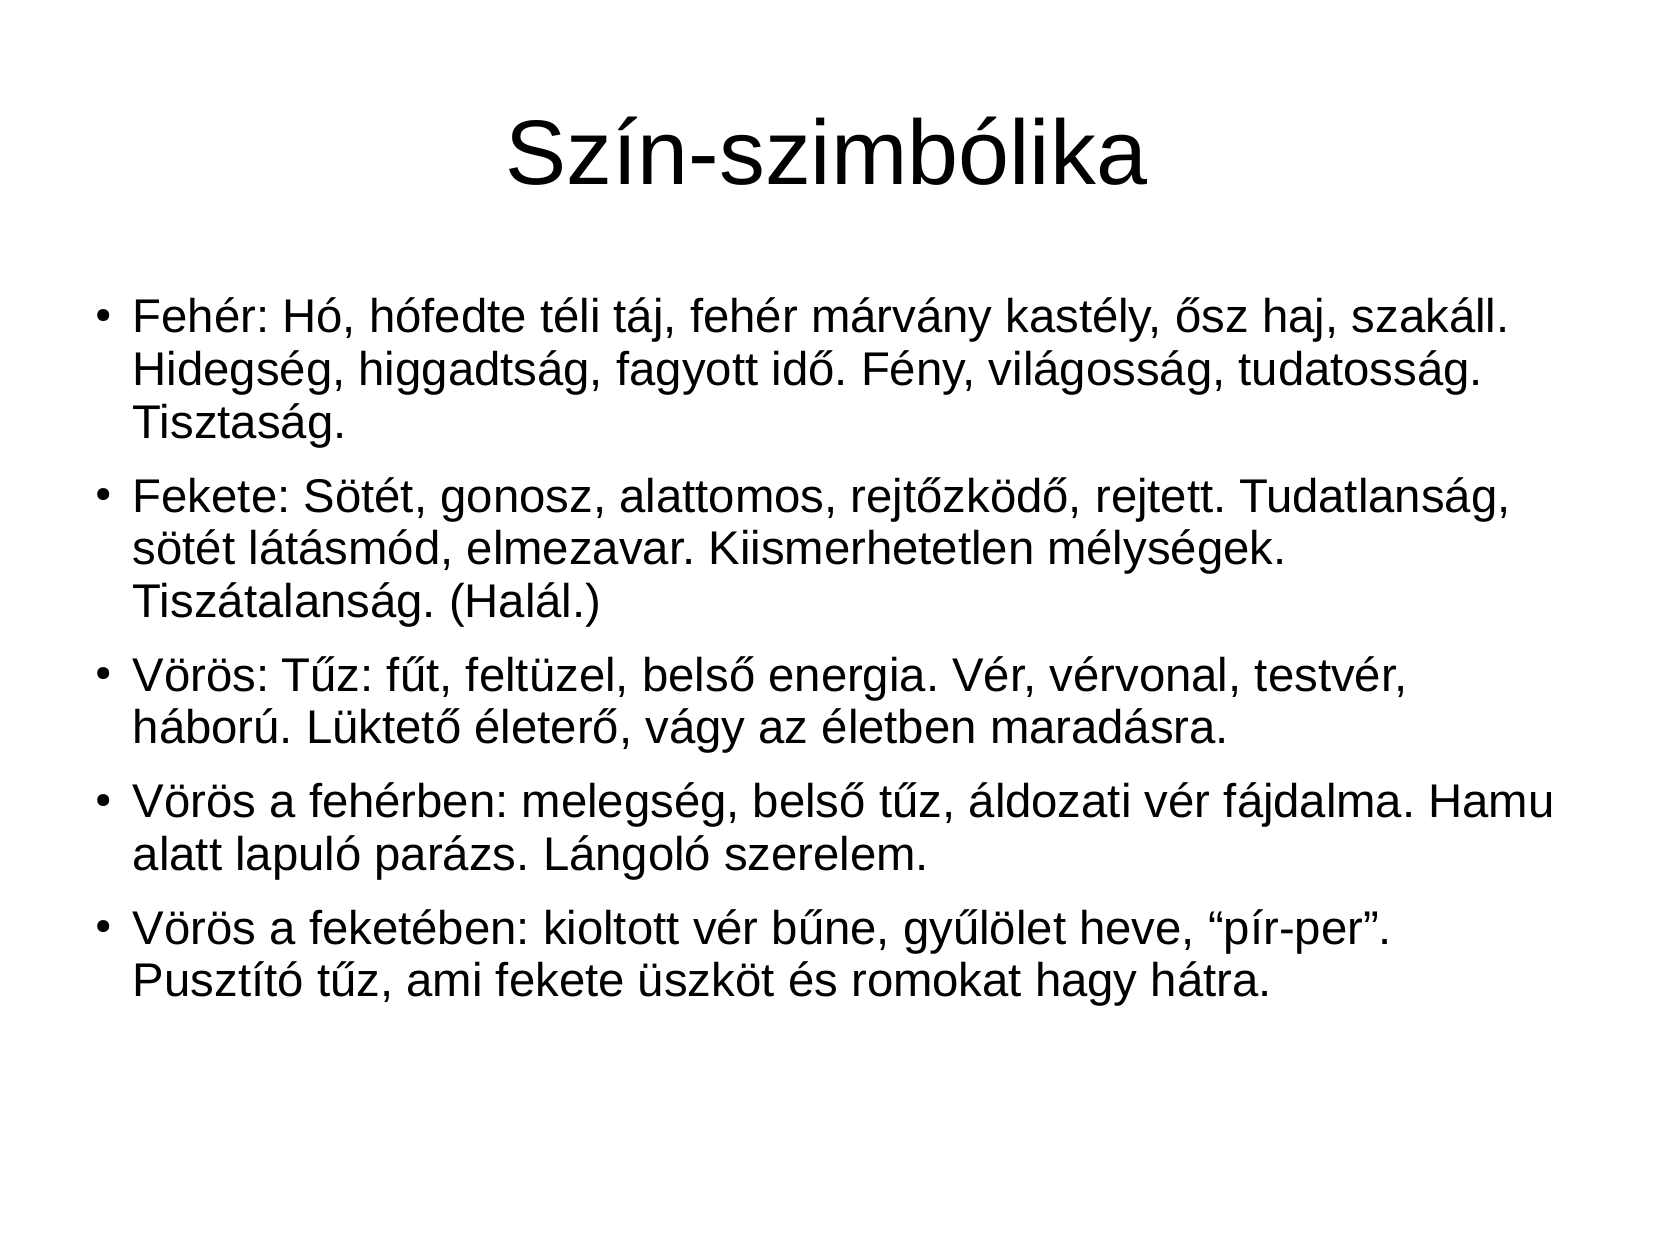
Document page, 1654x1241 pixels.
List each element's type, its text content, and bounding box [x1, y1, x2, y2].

title Szín-szimbólika [82, 49, 1571, 257]
list Fehér: Hó, hófedte téli táj, fehér márvány kastély, ősz haj, szakáll. Hidegség, higgadtság, fagyott idő. Fény, világosság, tudatosság. Tisztaság. Fekete: Sötét, gonosz, alattomos, rejtőzködő, rejtett. Tudatlanság, sötét látásmód, elmezavar. Kiismerhetetlen mélységek. Tiszátalanság. (Halál.) Vörös: Tűz: fűt, feltüzel, belső energia. Vér, vérvonal, testvér, háború. Lüktető életerő, vágy az életben maradásra. Vörös a fehérben: melegség, belső tűz, áldozati vér fájdalma. Hamu alatt lapuló parázs. Lángoló szerelem. Vörös a feketében: kioltott vér bűne, gyűlölet heve, “pír-per”. Pusztító tűz, ami fekete üszköt és romokat hagy hátra. [82, 290, 1571, 1010]
